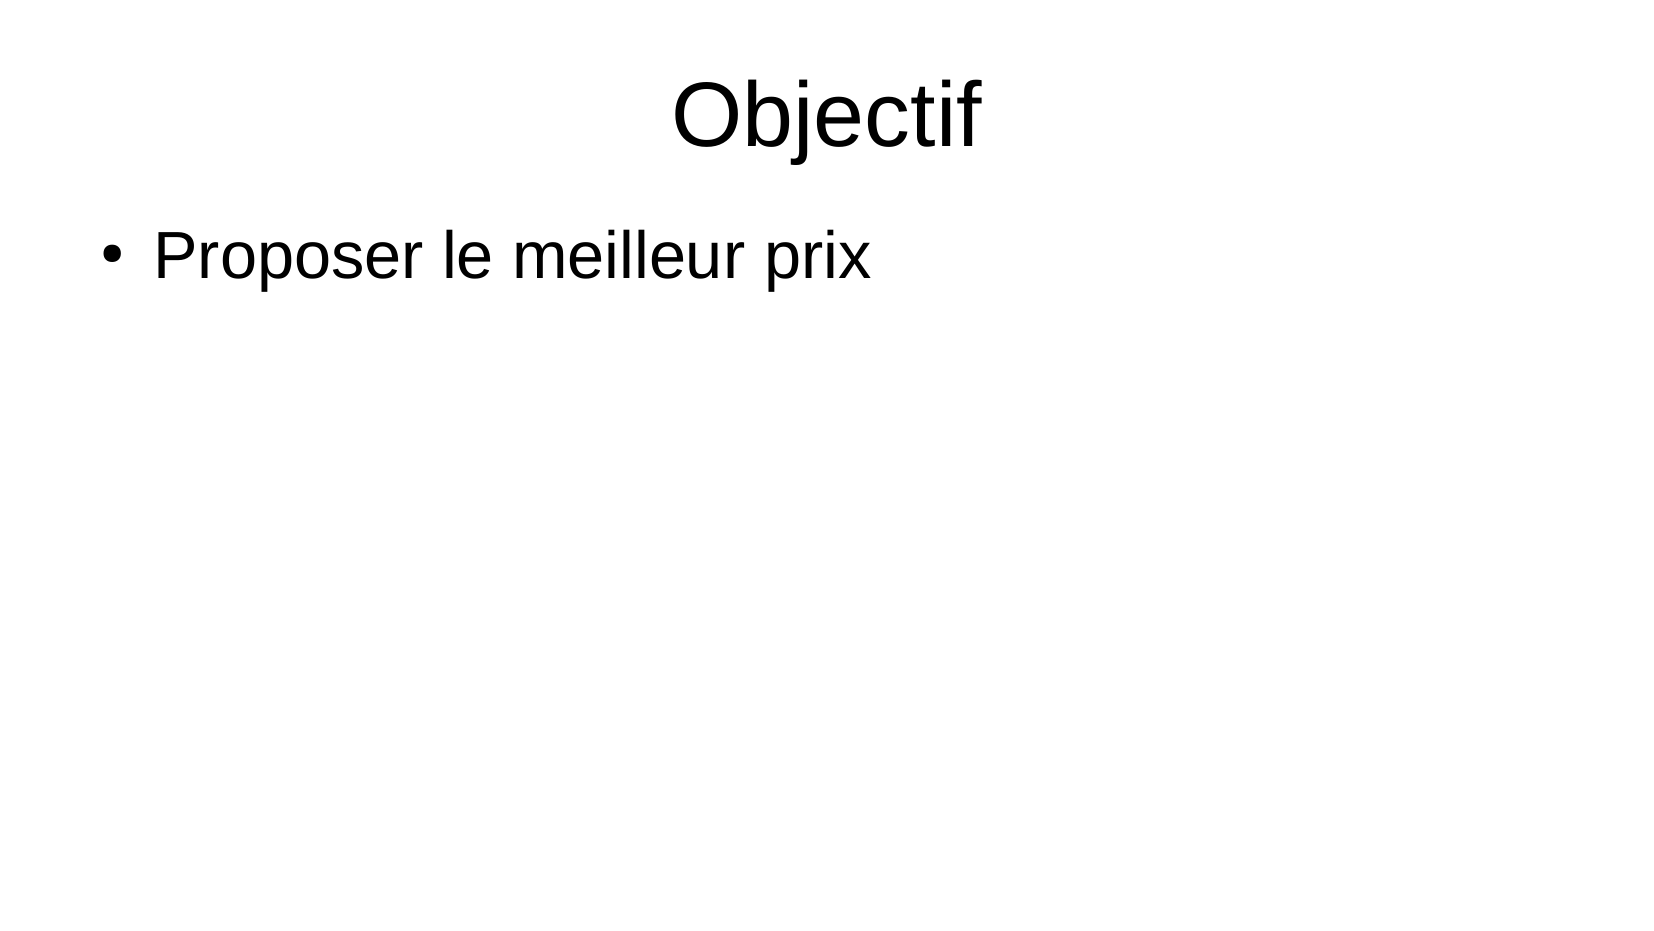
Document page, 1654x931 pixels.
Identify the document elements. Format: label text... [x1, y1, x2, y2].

list Proposer le meilleur prix [82, 217, 1571, 758]
title Objectif [82, 37, 1571, 193]
